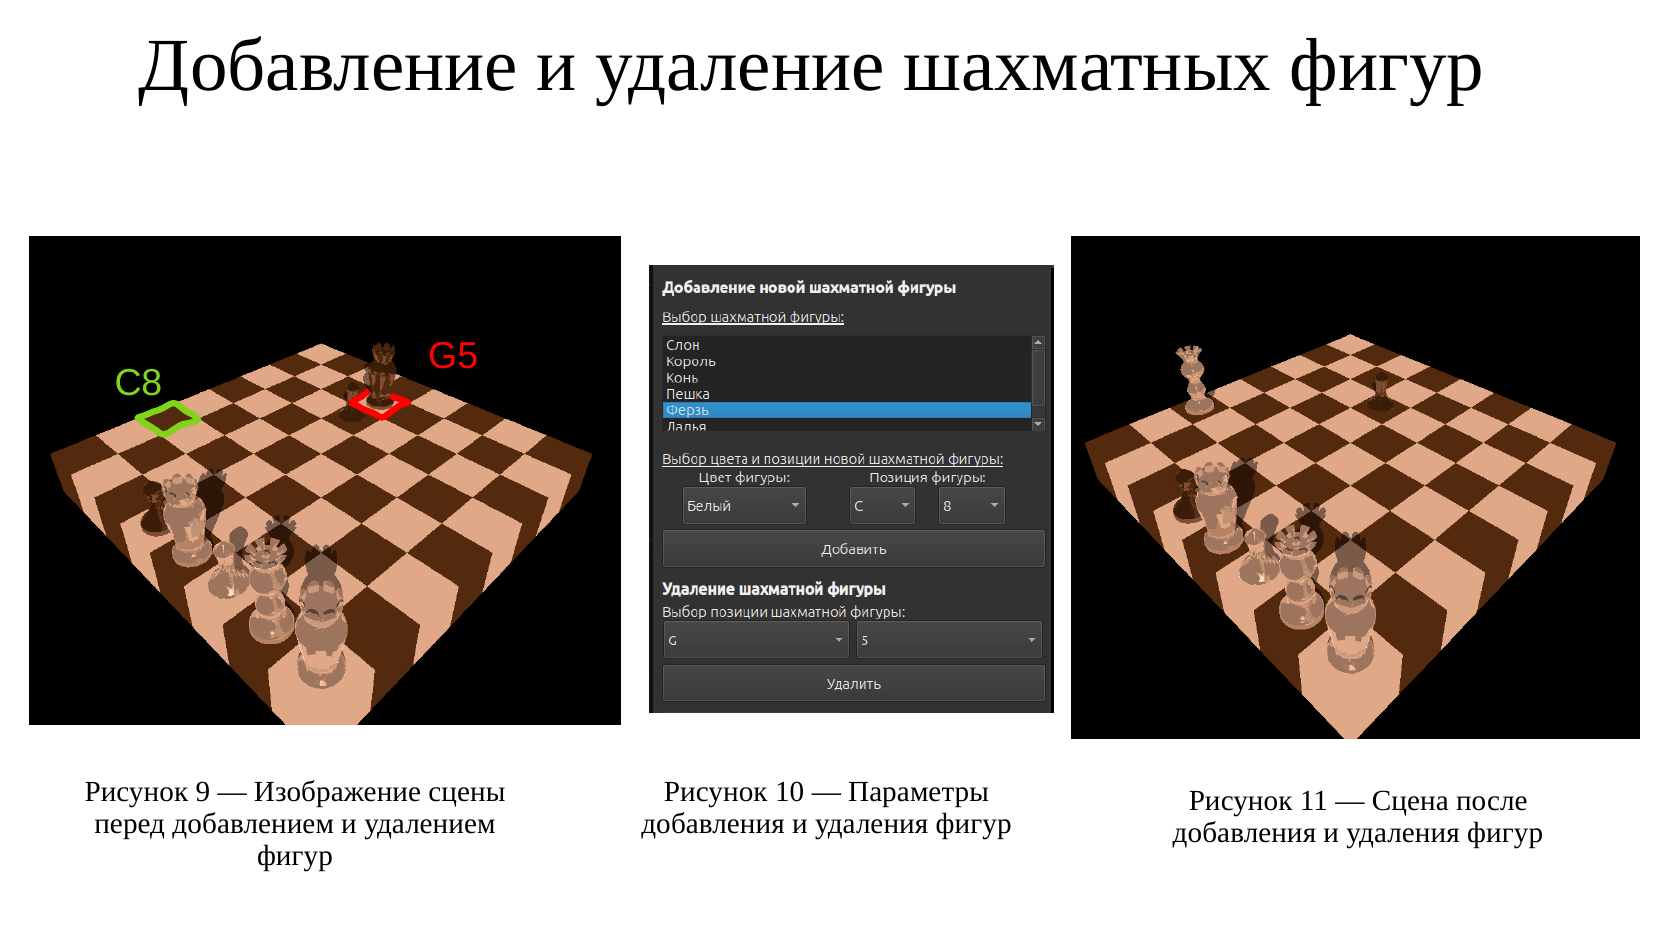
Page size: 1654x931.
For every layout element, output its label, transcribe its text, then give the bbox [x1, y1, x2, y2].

picture [1071, 236, 1640, 739]
text_box G5 [413, 327, 494, 384]
text_box C8 [99, 354, 178, 412]
picture [29, 236, 621, 725]
title Добавление и удаление шахматных фигур [29, 0, 1595, 131]
text_box Рисунок 9 — Изображение сцены перед добавлением и удалением фигур [59, 767, 532, 880]
text_box Рисунок 11 — Сцена после добавления и удаления фигур [1122, 776, 1595, 857]
picture [649, 265, 1054, 713]
text_box Рисунок 10 — Параметры добавления и удаления фигур [590, 767, 1063, 848]
